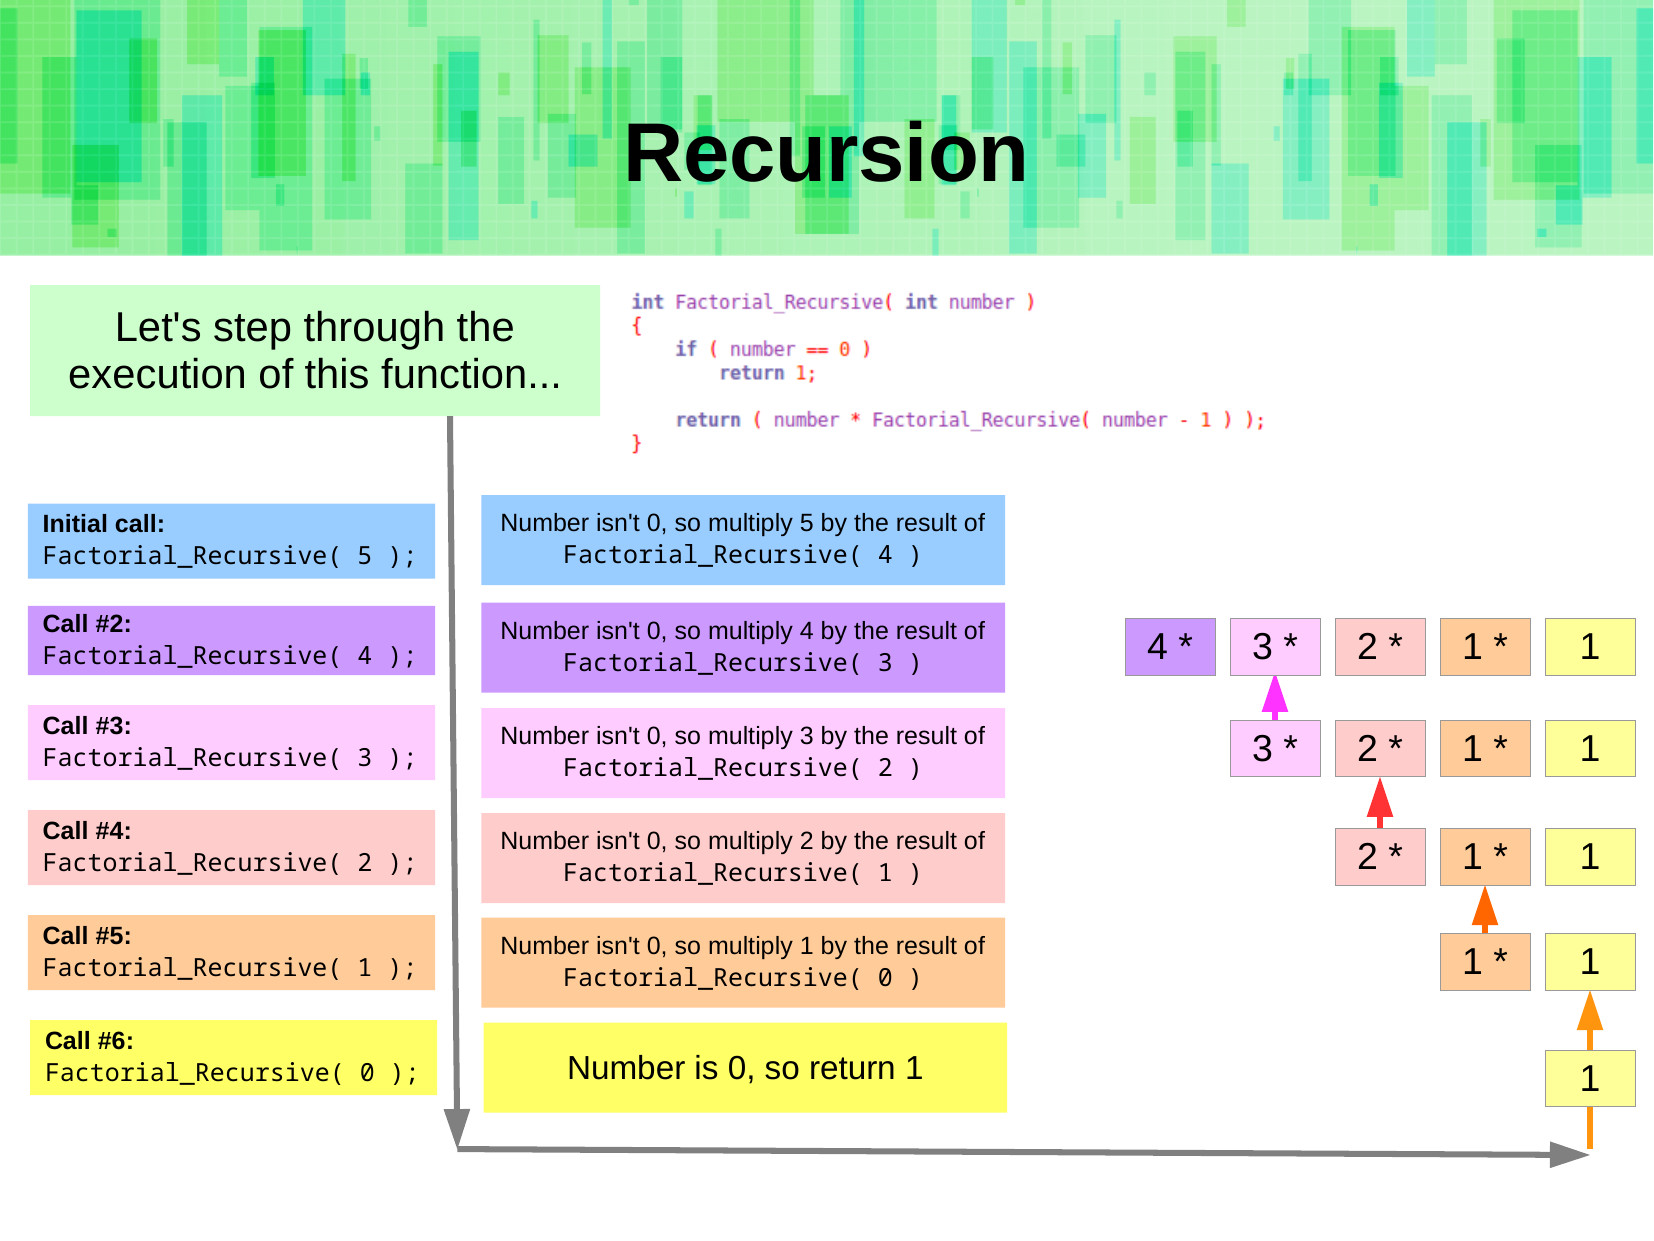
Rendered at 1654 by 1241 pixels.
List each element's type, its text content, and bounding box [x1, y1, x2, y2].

text_box Number isn't 0, so multiply 1 by the result of Factorial_Recursive( 0 ) [481, 917, 1006, 1008]
text_box 1 * [1440, 828, 1531, 886]
text_box 1 * [1440, 618, 1531, 676]
text_box Call #5: Factorial_Recursive( 1 ); [27, 915, 436, 991]
text_box 1 * [1440, 933, 1531, 991]
text_box 1 [1545, 933, 1636, 991]
text_box 1 [1545, 720, 1636, 777]
title Recursion [82, 49, 1571, 257]
text_box Call #6: Factorial_Recursive( 0 ); [30, 1020, 438, 1096]
text_box 1 [1545, 618, 1636, 676]
text_box 2 * [1335, 618, 1426, 676]
text_box 1 * [1440, 720, 1531, 777]
text_box 2 * [1335, 720, 1426, 777]
text_box Let's step through the execution of this function... [30, 285, 601, 417]
text_box Number isn't 0, so multiply 5 by the result of Factorial_Recursive( 4 ) [481, 495, 1006, 586]
text_box Call #3: Factorial_Recursive( 3 ); [27, 705, 436, 781]
text_box 1 [1545, 1050, 1636, 1107]
text_box Call #4: Factorial_Recursive( 2 ); [27, 810, 436, 886]
text_box 1 [1545, 828, 1636, 886]
text_box 2 * [1335, 828, 1426, 886]
text_box Number isn't 0, so multiply 3 by the result of Factorial_Recursive( 2 ) [481, 708, 1006, 799]
text_box 4 * [1125, 618, 1216, 676]
text_box Initial call: Factorial_Recursive( 5 ); [27, 503, 436, 579]
text_box Call #2: Factorial_Recursive( 4 ); [27, 605, 436, 676]
text_box 3 * [1230, 720, 1321, 777]
text_box Number isn't 0, so multiply 4 by the result of Factorial_Recursive( 3 ) [481, 602, 1006, 693]
text_box Number is 0, so return 1 [483, 1022, 1008, 1113]
picture [0, 0, 1654, 1241]
text_box Number isn't 0, so multiply 2 by the result of Factorial_Recursive( 1 ) [481, 813, 1006, 904]
text_box 3 * [1230, 618, 1321, 676]
